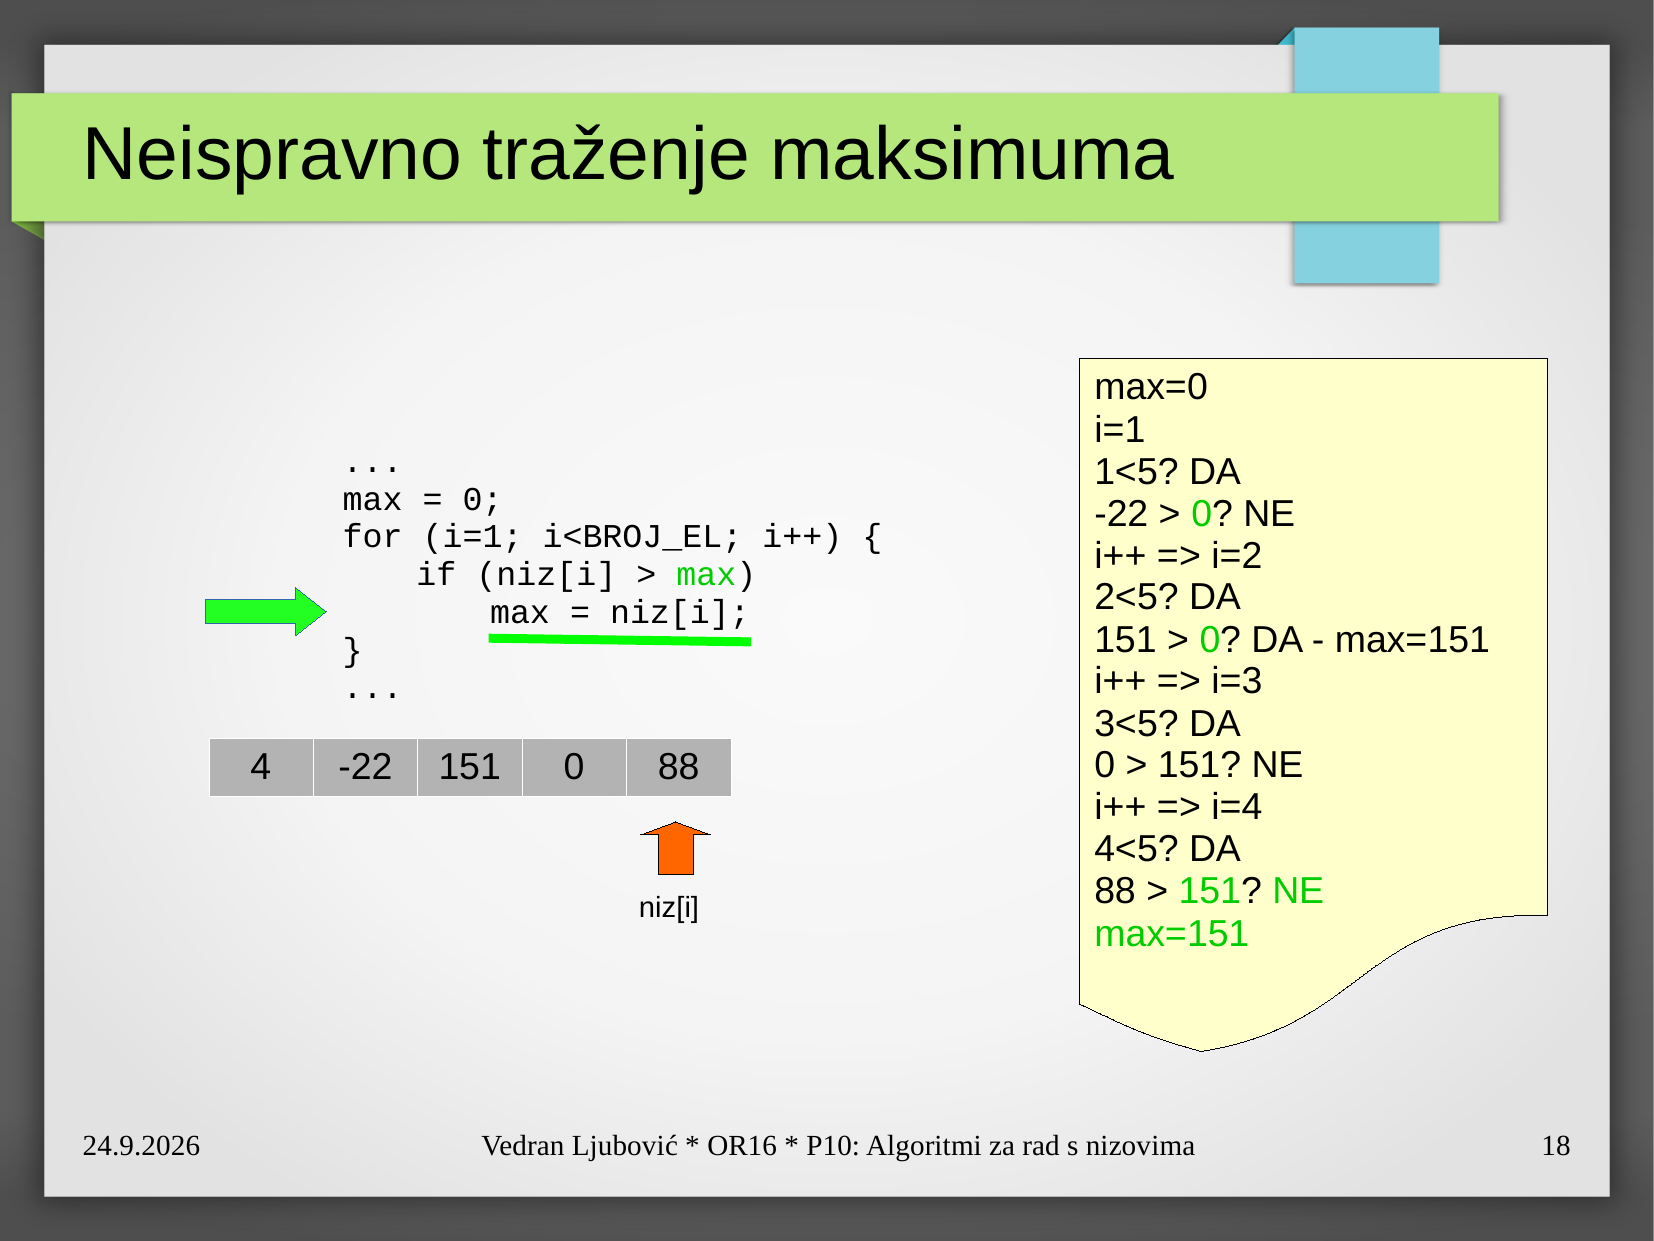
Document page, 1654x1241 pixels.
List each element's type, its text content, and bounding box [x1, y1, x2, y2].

table_header 4 [210, 739, 313, 796]
picture [0, 0, 1654, 1241]
table_header 151 [418, 739, 522, 796]
text_box [205, 587, 327, 636]
text_box [640, 821, 711, 875]
text_box max=0 i=1 1<5? DA -22 > 0? NE i++ => i=2 2<5? DA 151 > 0? DA - max=151 i++ => i=3 3<5? DA 0 > 151? NE i++ => i=4 4<5? DA 88 > 151? NE max=151 [1079, 358, 1548, 1052]
table_header 88 [627, 739, 731, 796]
text_box niz[i] [456, 880, 725, 935]
text_box ... max = 0; for (i=1; i<BROJ_EL; i++) { if (niz[i] > max) max = niz[i]; } ... [254, 399, 1143, 1034]
title Neispravno traženje maksimuma [82, 94, 1264, 213]
table_header -22 [314, 739, 417, 796]
table_header 0 [523, 739, 626, 796]
